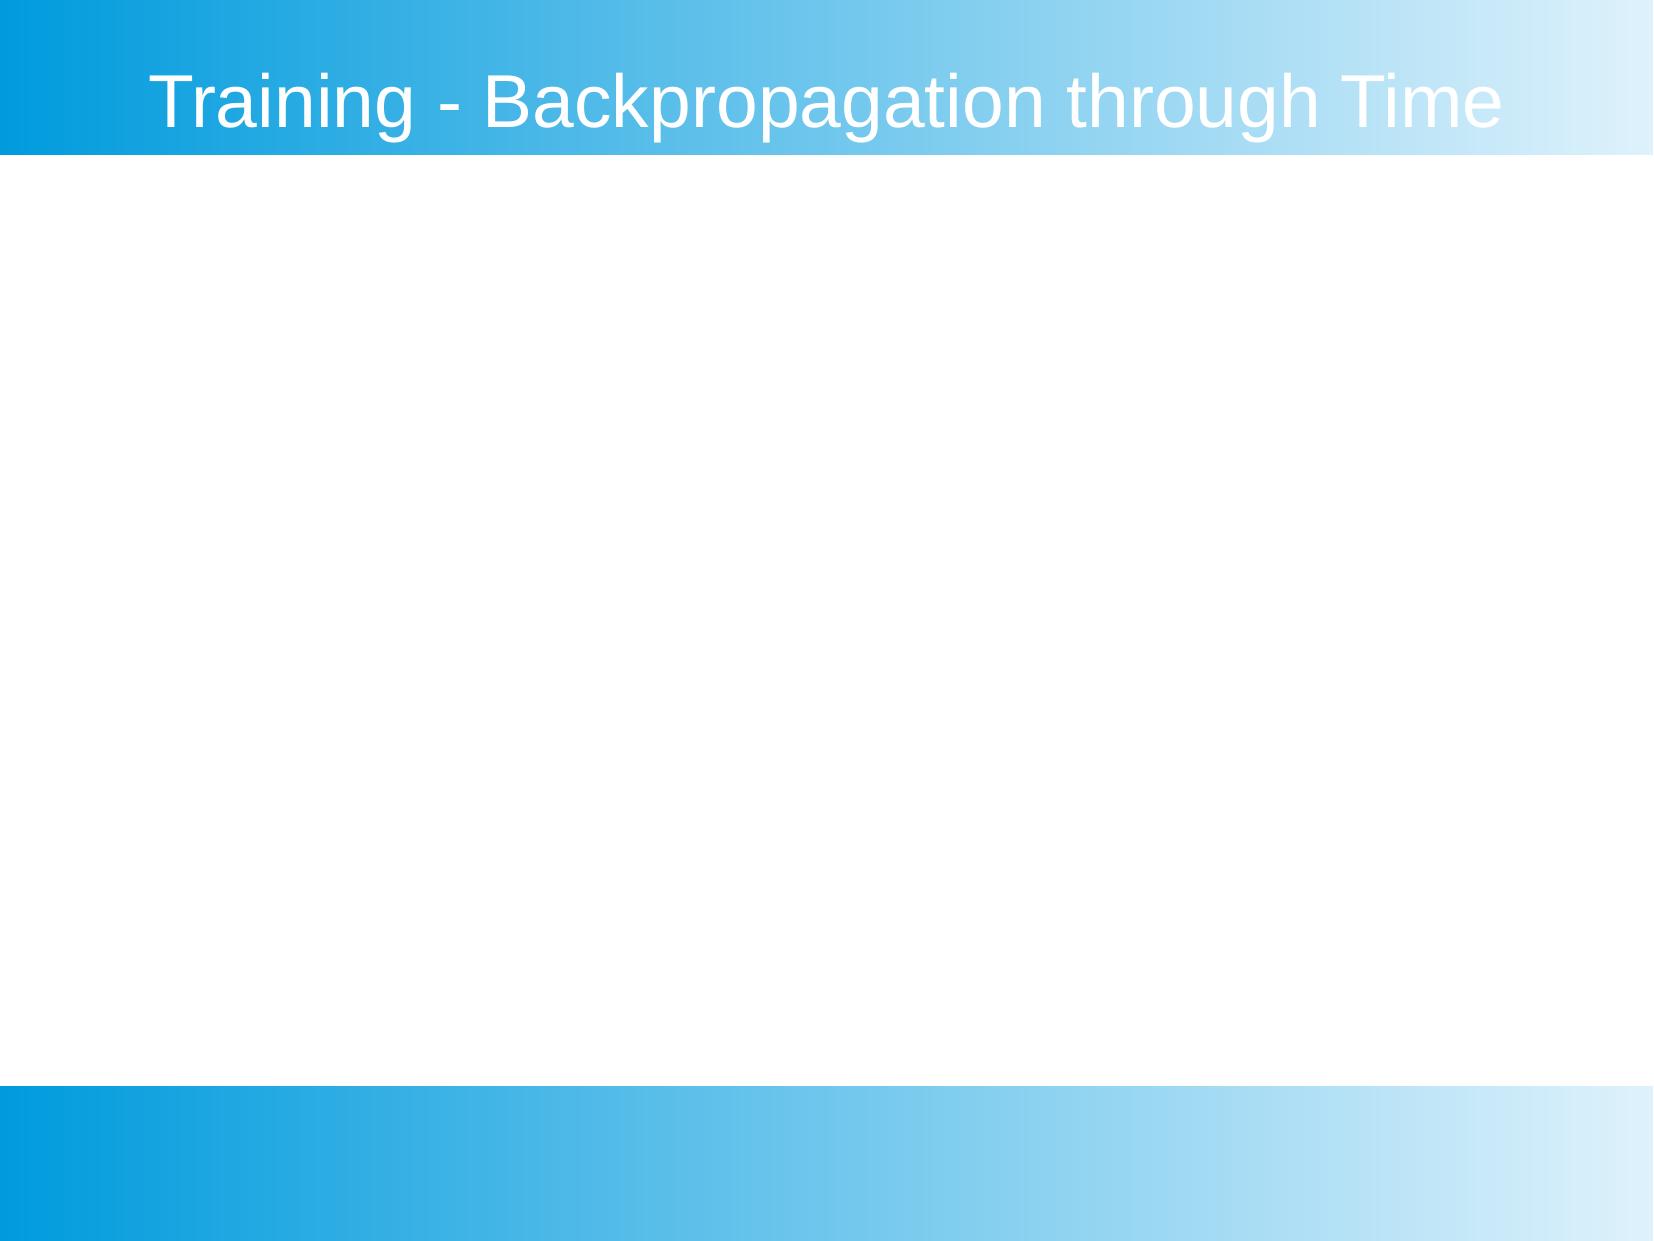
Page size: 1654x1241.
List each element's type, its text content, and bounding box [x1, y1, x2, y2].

title Training - Backpropagation through Time [82, 49, 1571, 155]
